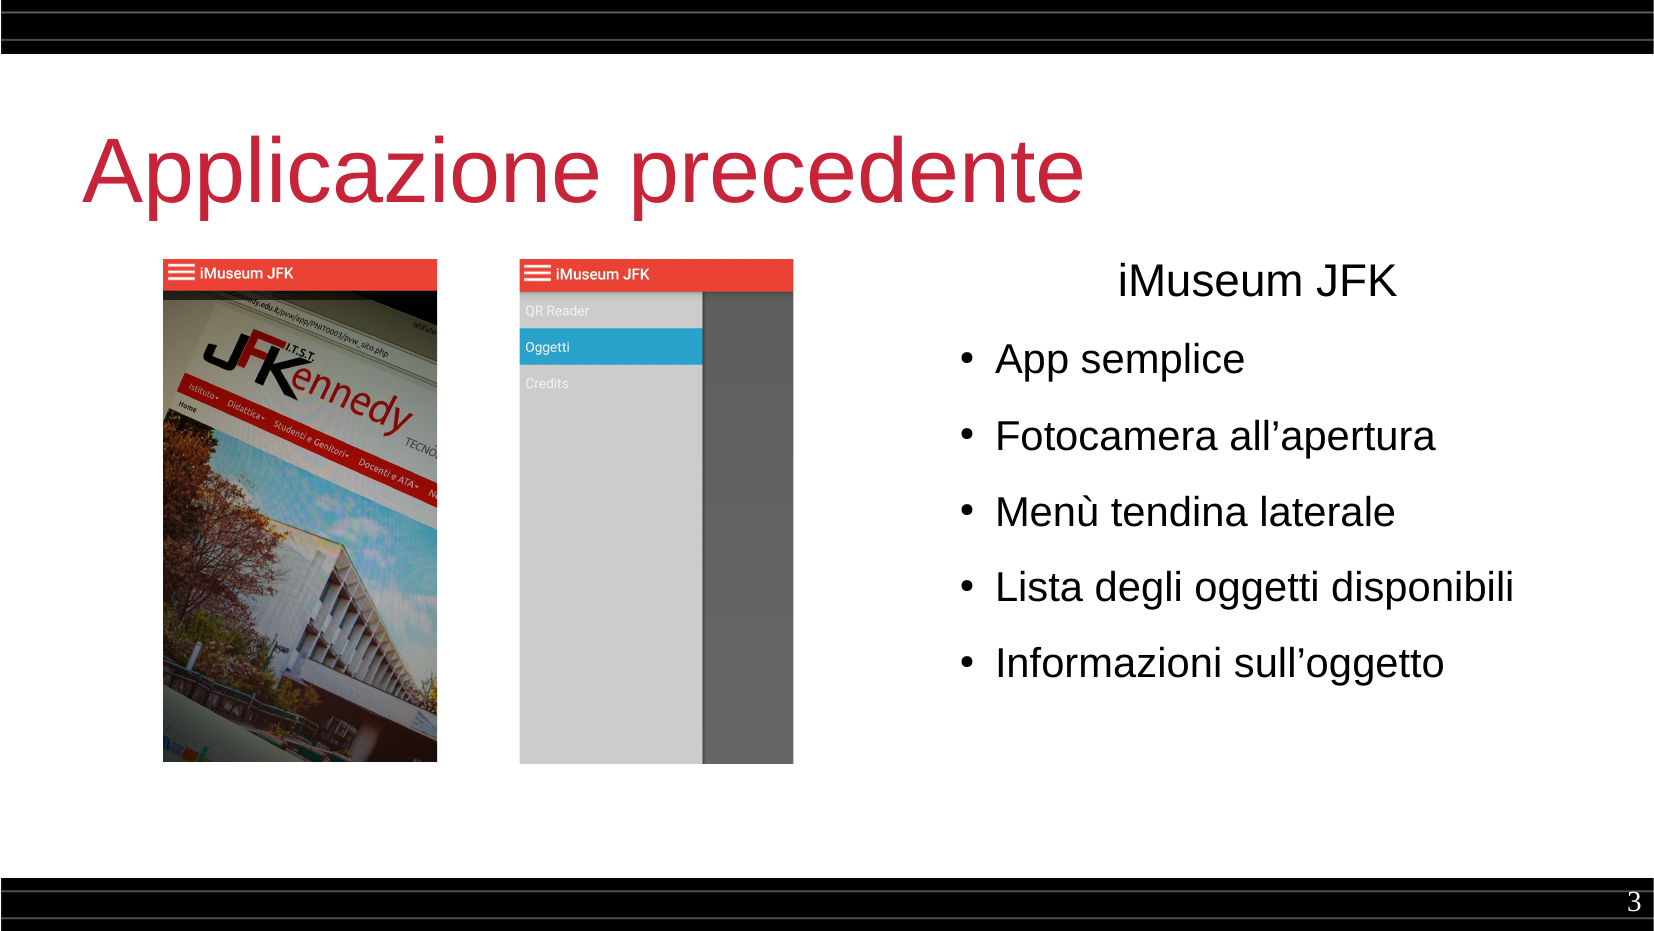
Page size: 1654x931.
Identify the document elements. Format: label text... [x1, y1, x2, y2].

picture [1, 878, 1654, 931]
picture [519, 259, 794, 764]
picture [163, 259, 438, 762]
text_box iMuseum JFK App semplice Fotocamera all’apertura Menù tendina laterale Lista degli oggetti disponibili Informazioni sull’oggetto [944, 248, 1571, 733]
title Applicazione precedente [82, 92, 1571, 249]
picture [1, 0, 1654, 54]
